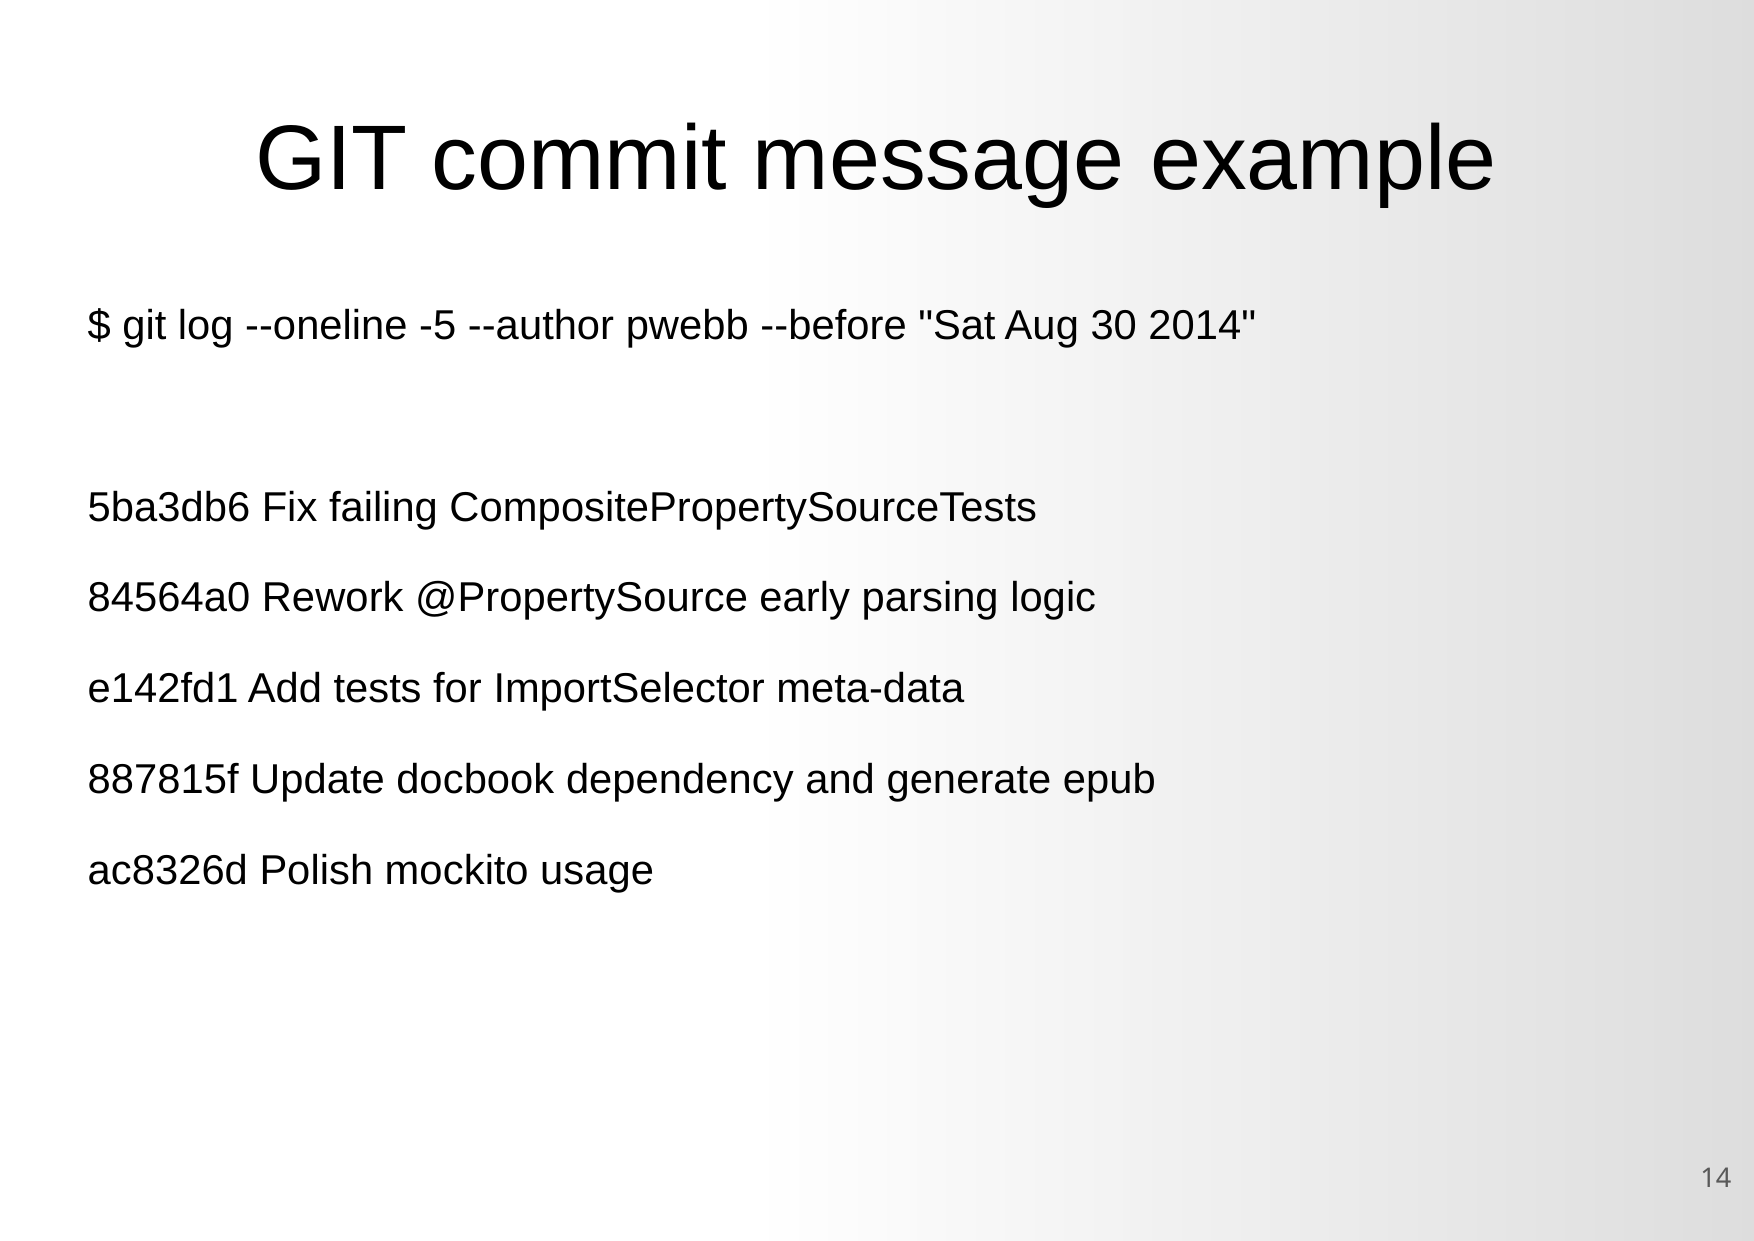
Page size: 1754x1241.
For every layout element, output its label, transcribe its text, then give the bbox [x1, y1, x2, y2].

title GIT commit message example [87, 49, 1667, 257]
list $ git log --oneline -5 --author pwebb --before "Sat Aug 30 2014" 5ba3db6 Fix failing CompositePropertySourceTests 84564a0 Rework @PropertySource early parsing logic e142fd1 Add tests for ImportSelector meta-data 887815f Update docbook dependency and generate epub ac8326d Polish mockito usage [87, 290, 1667, 1010]
slide_number <number> [1641, 1145, 1747, 1241]
